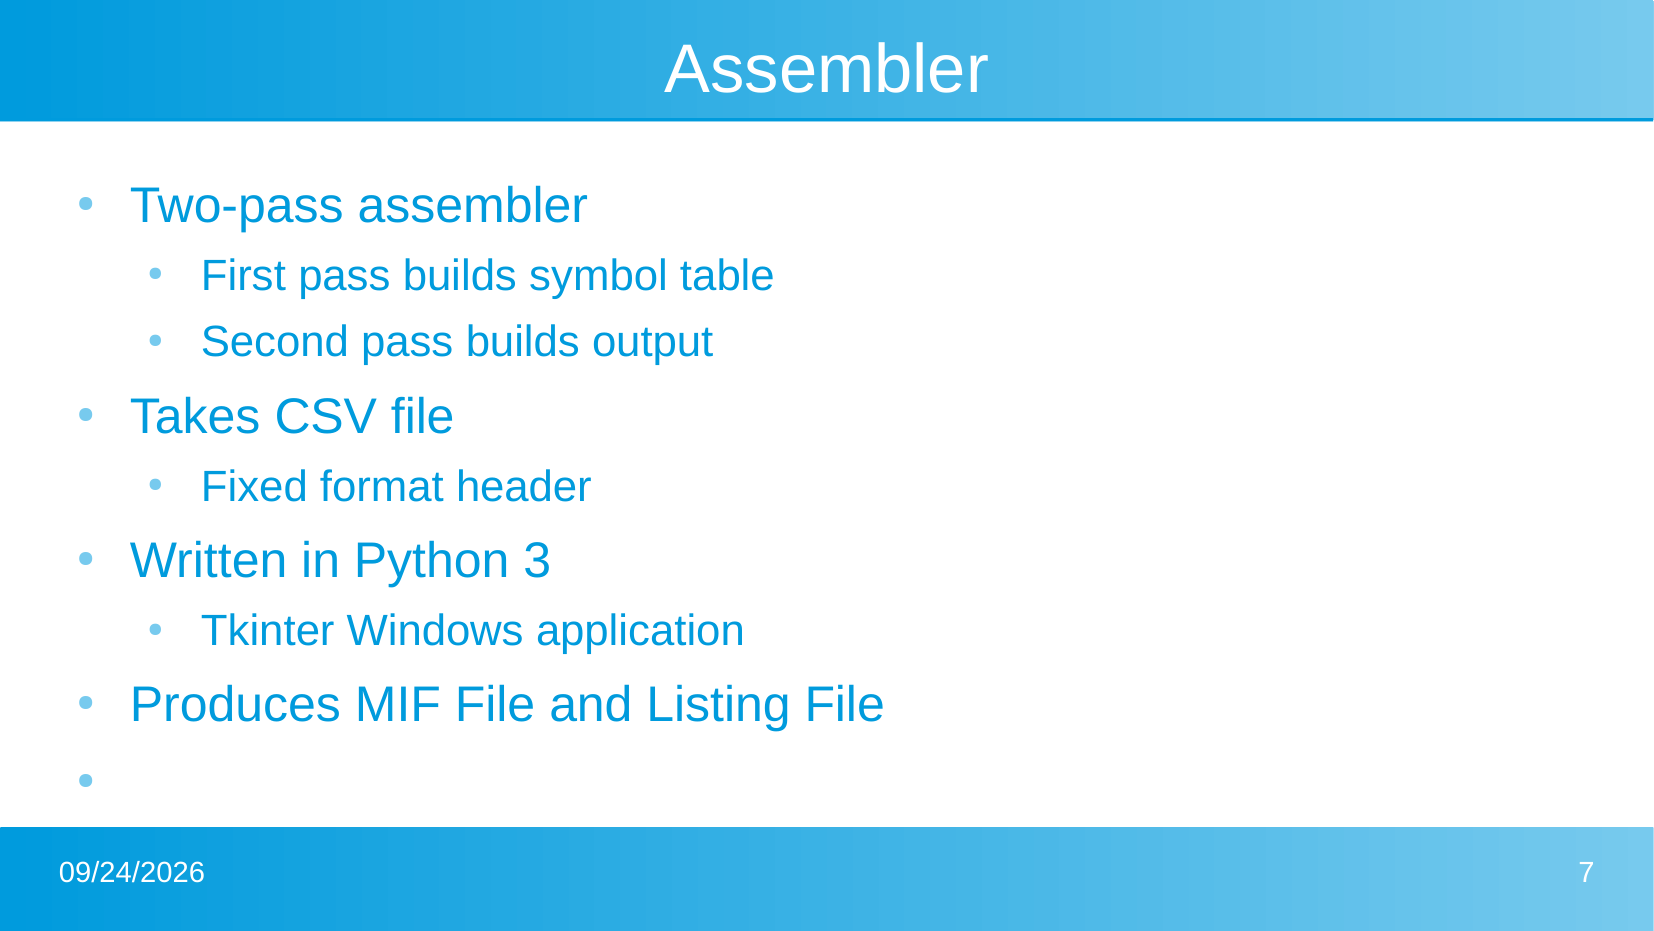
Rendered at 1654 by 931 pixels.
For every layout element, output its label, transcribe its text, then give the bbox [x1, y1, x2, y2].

title Assembler [59, 29, 1595, 108]
list Two-pass assembler First pass builds symbol table Second pass builds output Takes CSV file Fixed format header Written in Python 3 Tkinter Windows application Produces MIF File and Listing File [59, 177, 1576, 768]
